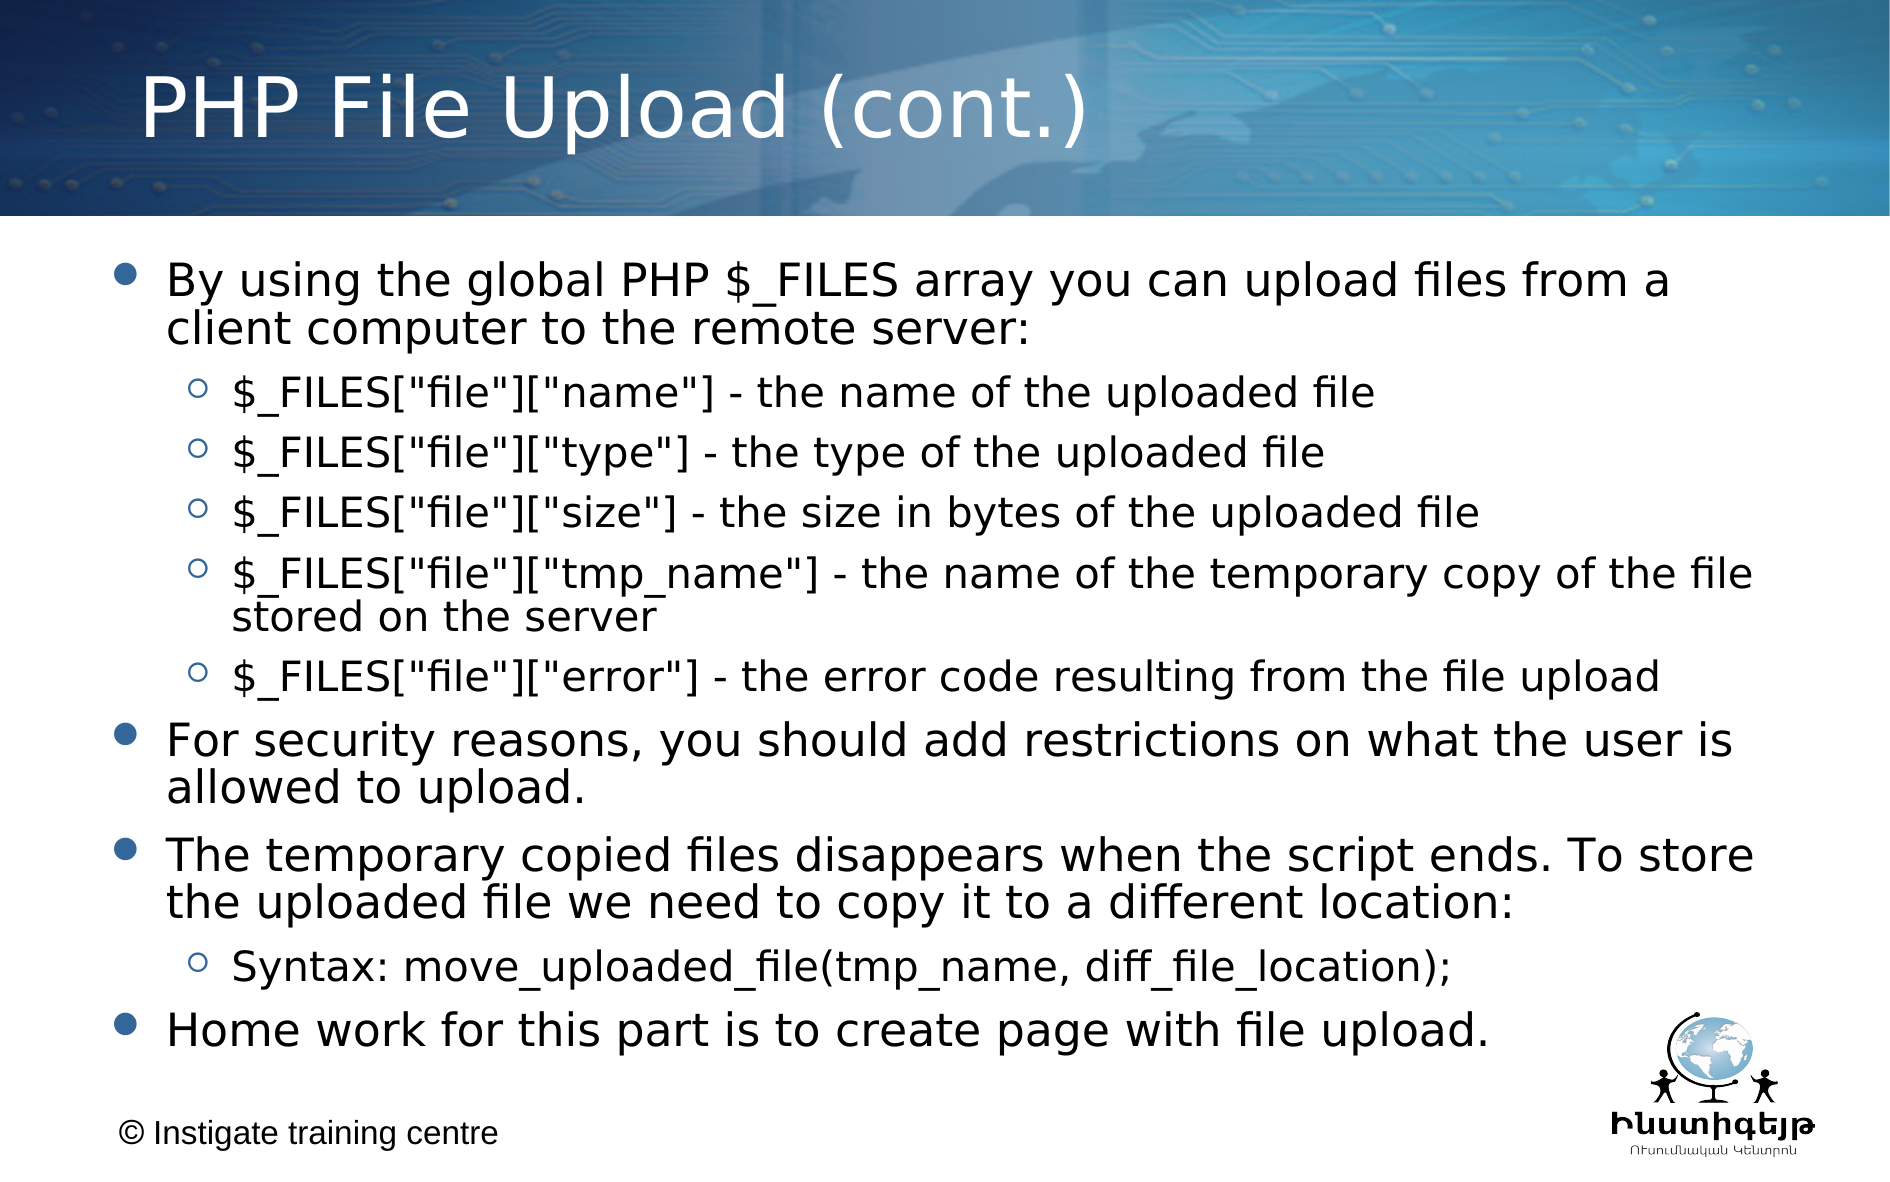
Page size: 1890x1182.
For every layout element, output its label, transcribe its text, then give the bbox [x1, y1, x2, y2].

picture [1612, 1012, 1815, 1157]
text_box PHP File Upload (cont.) [138, 82, 1801, 91]
picture [0, 0, 1890, 216]
list By using the global PHP $_FILES array you can upload files from a client computer to the remote server: $_FILES["file"]["name"] - the name of the uploaded file $_FILES["file"]["type"] - the type of the uploaded file $_FILES["file"]["size"] - the size in bytes of the uploaded file $_FILES["file"]["tmp_name"] - the name of the temporary copy of the file stored on the server $_FILES["file"]["error"] - the error code resulting from the file upload For security reasons, you should add restrictions on what the user is allowed to upload. The temporary copied files disappears when the script ends. To store the uploaded file we need to copy it to a different location: Syntax: move_uploaded_file(tmp_name, diff_file_location); Home work for this part is to create page with file upload. [110, 258, 1801, 285]
